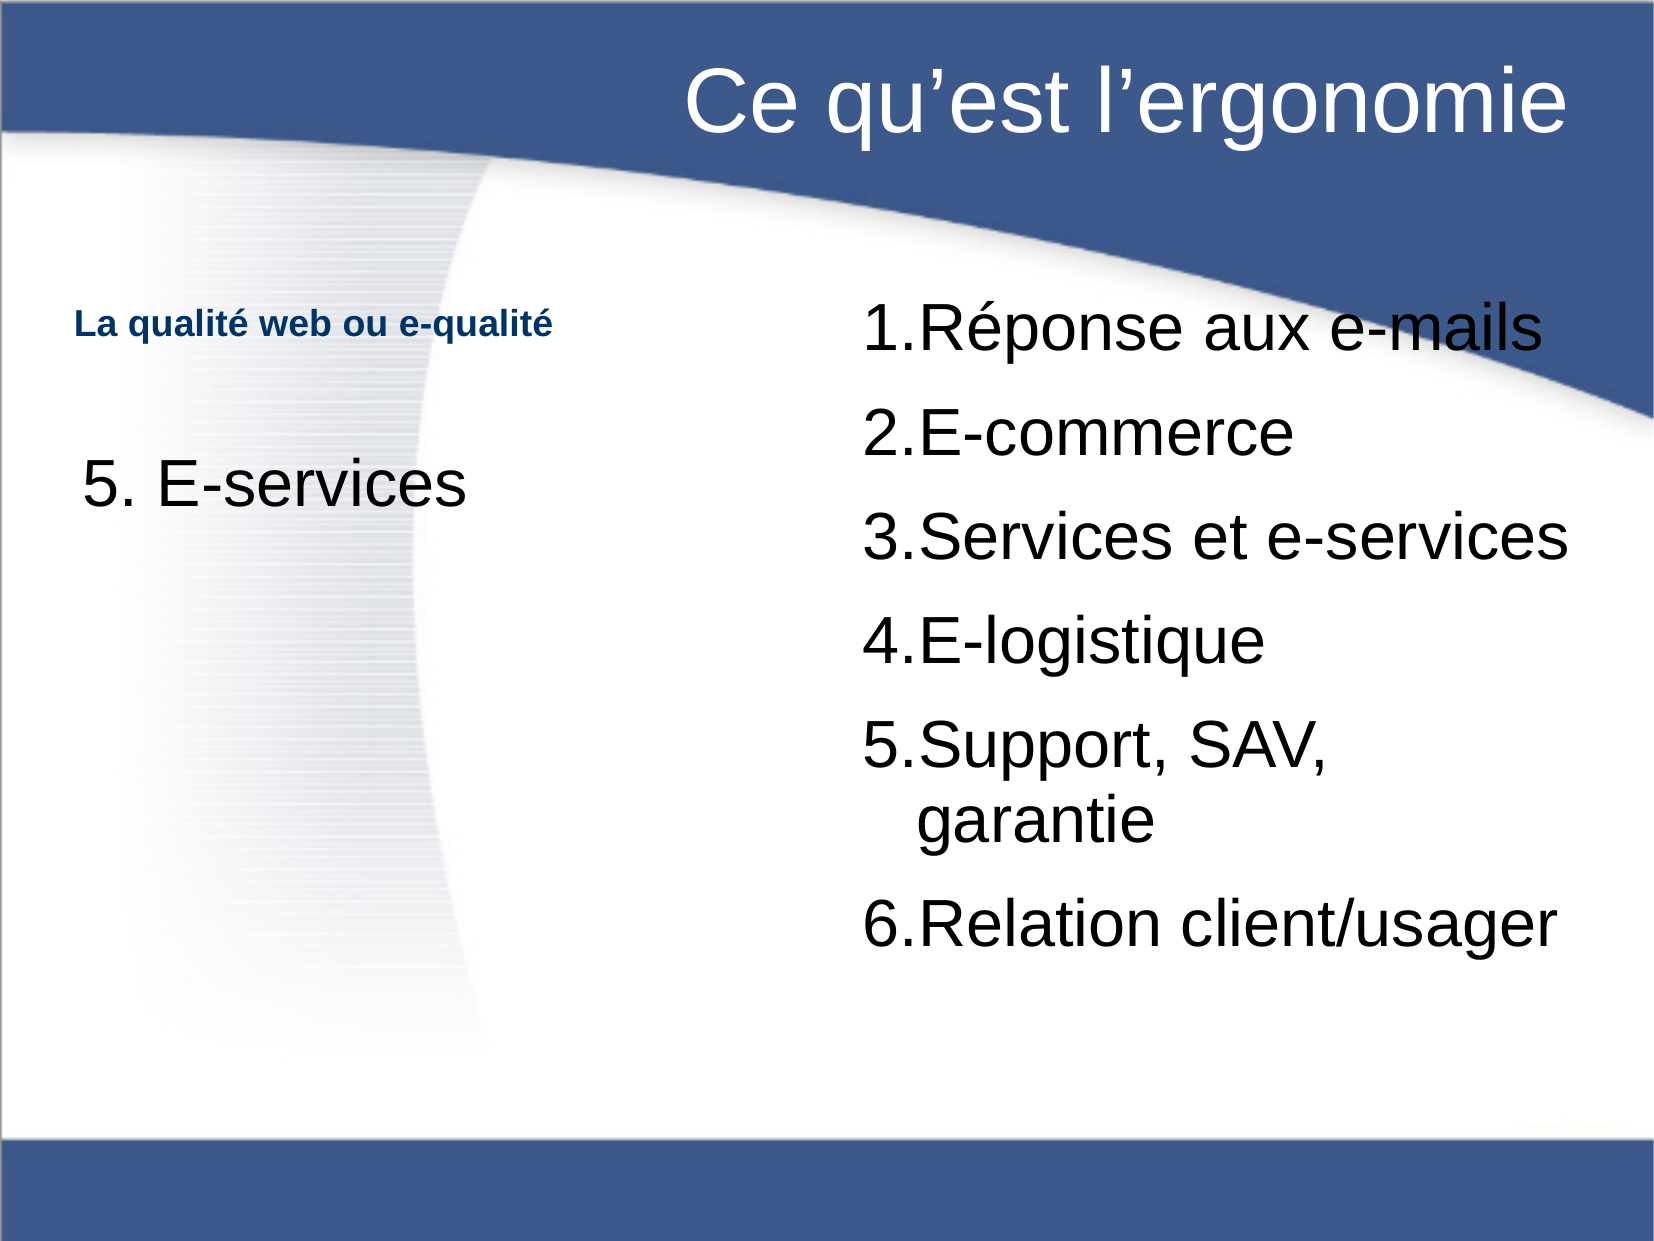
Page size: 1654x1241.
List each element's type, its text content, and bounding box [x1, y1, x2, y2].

picture [0, 0, 1654, 1241]
list Réponse aux e-mails E-commerce Services et e-services E-logistique Support, SAV, garantie Relation client/usager [845, 290, 1572, 1010]
title Ce qu’est l’ergonomie [82, 49, 1571, 257]
list 5. E-services [82, 445, 809, 854]
text_box La qualité web ou e-qualité [59, 295, 845, 395]
